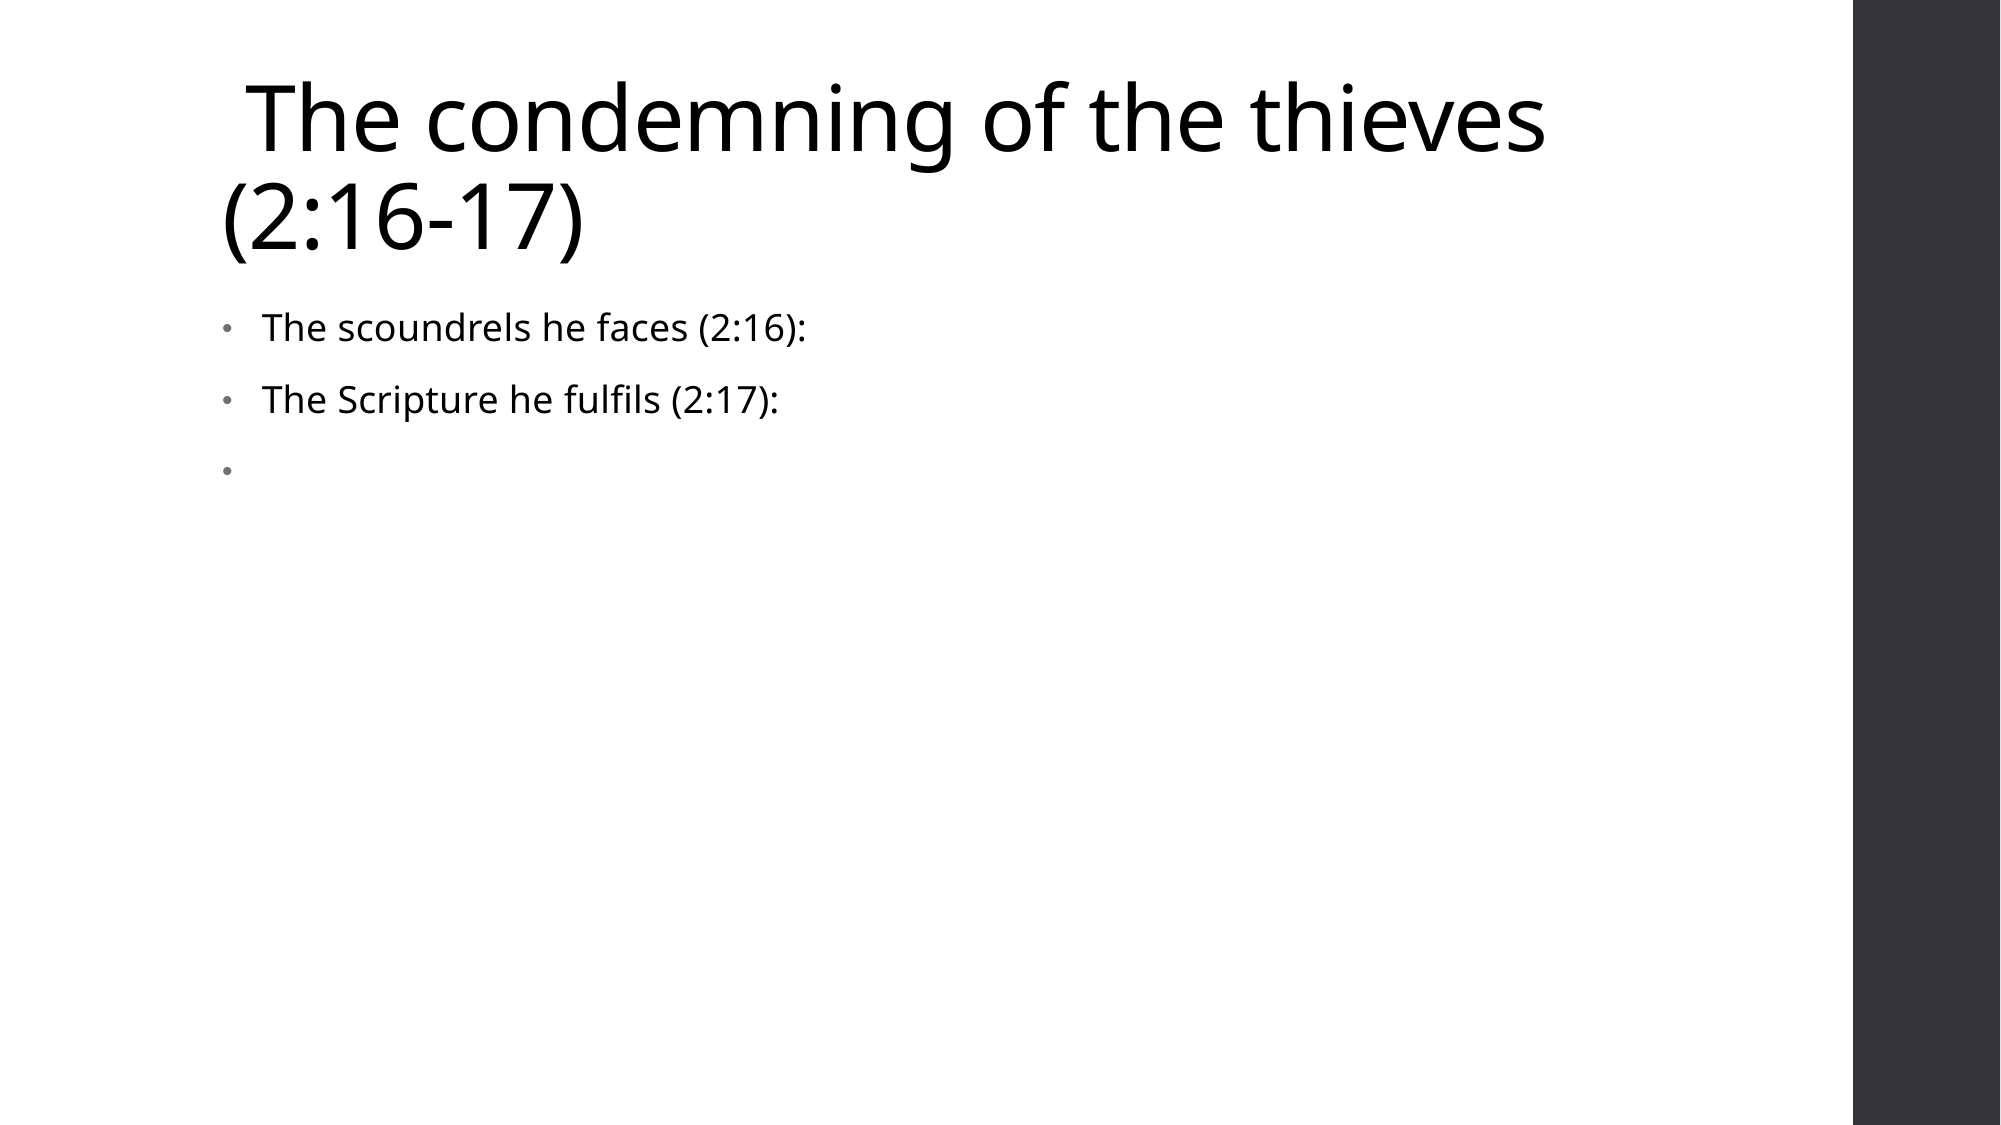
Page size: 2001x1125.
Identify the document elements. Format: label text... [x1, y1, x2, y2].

list The scoundrels he faces (2:16): The Scripture he fulfils (2:17): [206, 299, 1617, 1014]
title The condemning of the thieves (2:16-17) [206, 60, 1797, 278]
